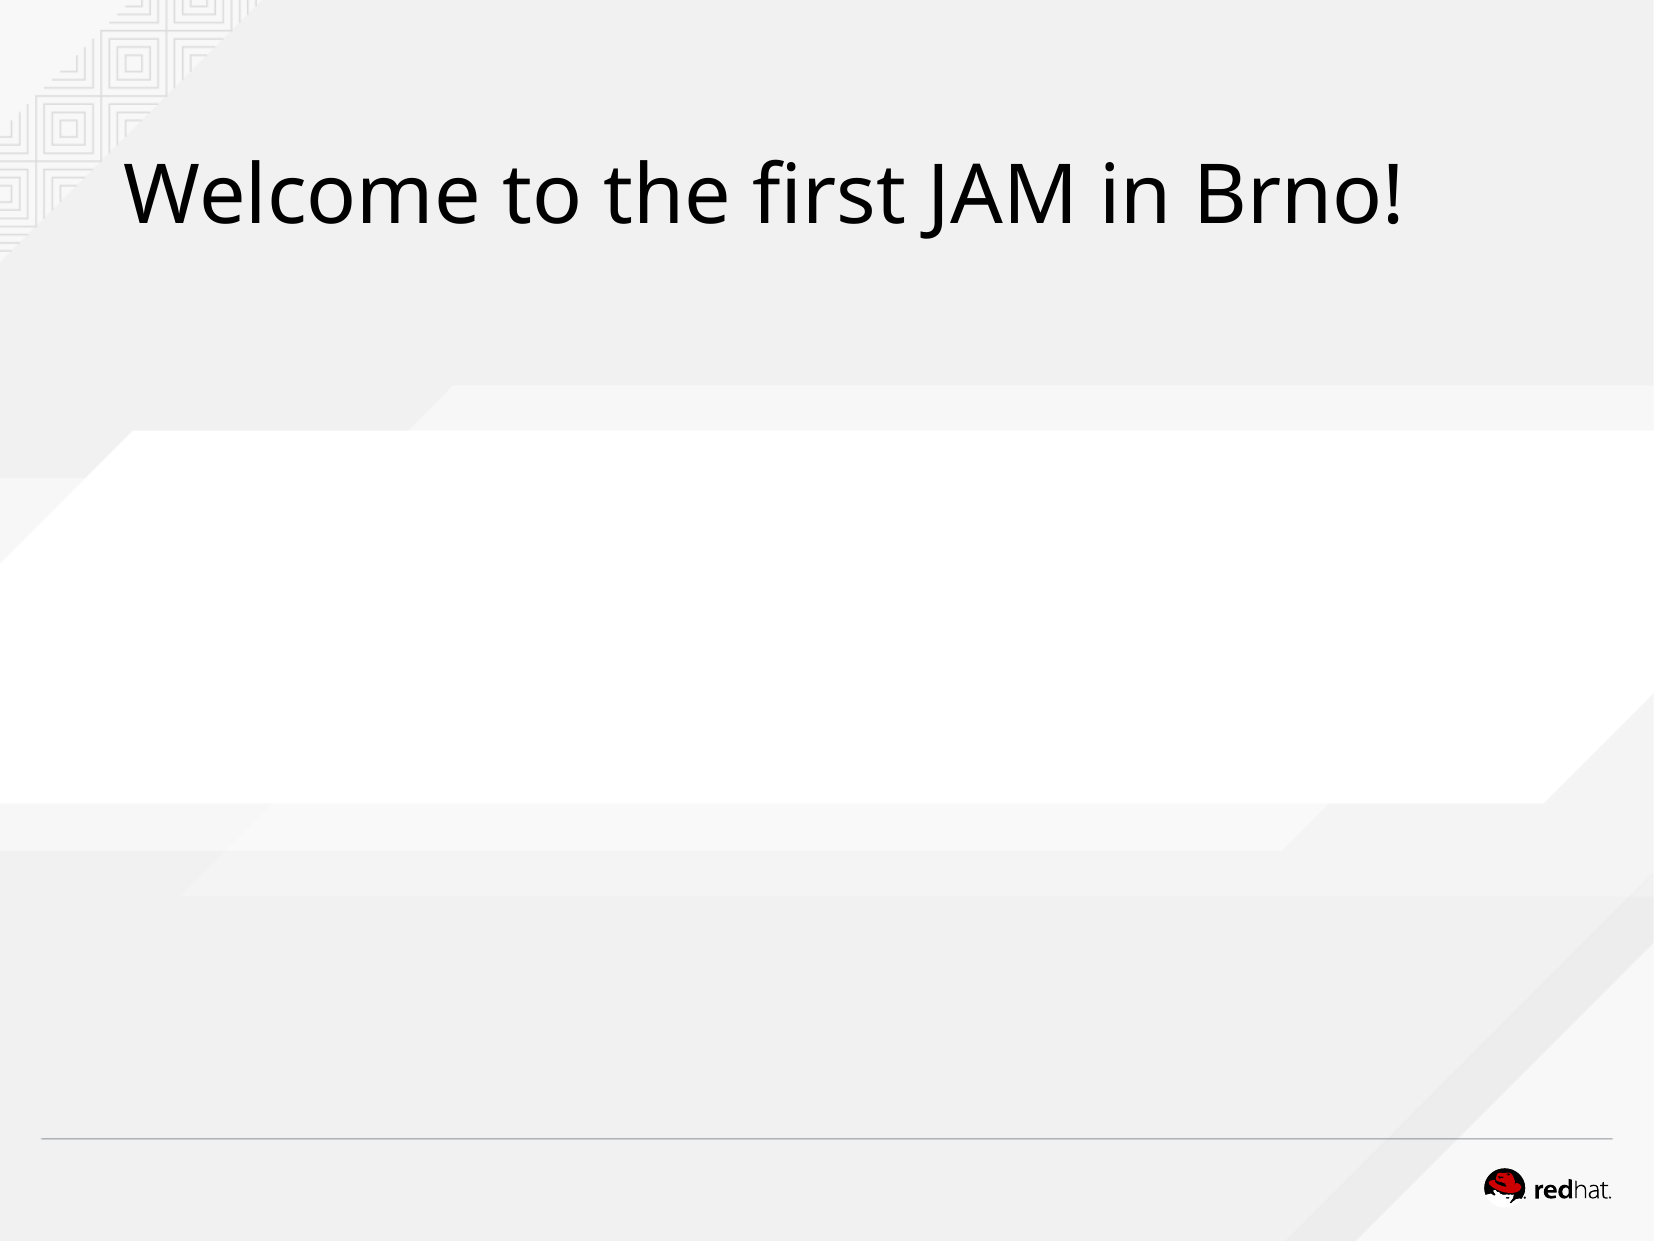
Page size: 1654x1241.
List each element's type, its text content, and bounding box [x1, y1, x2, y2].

title Welcome to the first JAM in Brno! [124, 0, 1530, 249]
picture [0, 0, 1654, 1241]
